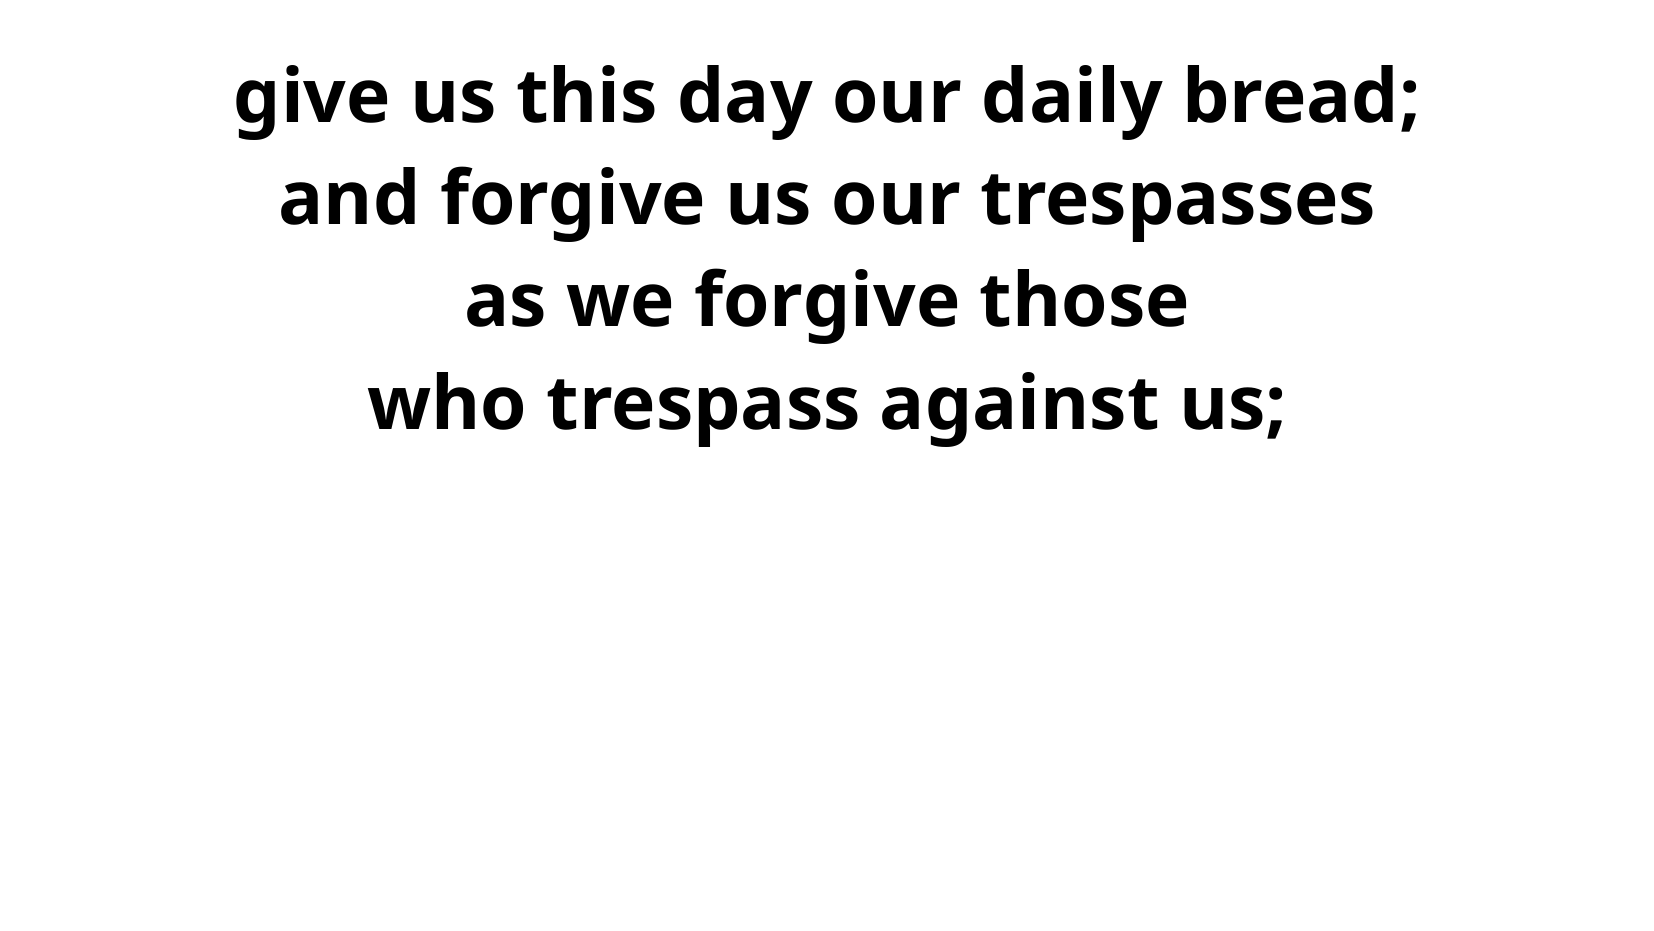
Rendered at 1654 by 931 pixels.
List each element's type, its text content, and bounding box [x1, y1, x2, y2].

text_box give us this day our daily bread; and forgive us our trespasses as we forgive those who trespass against us; [77, 34, 1578, 449]
